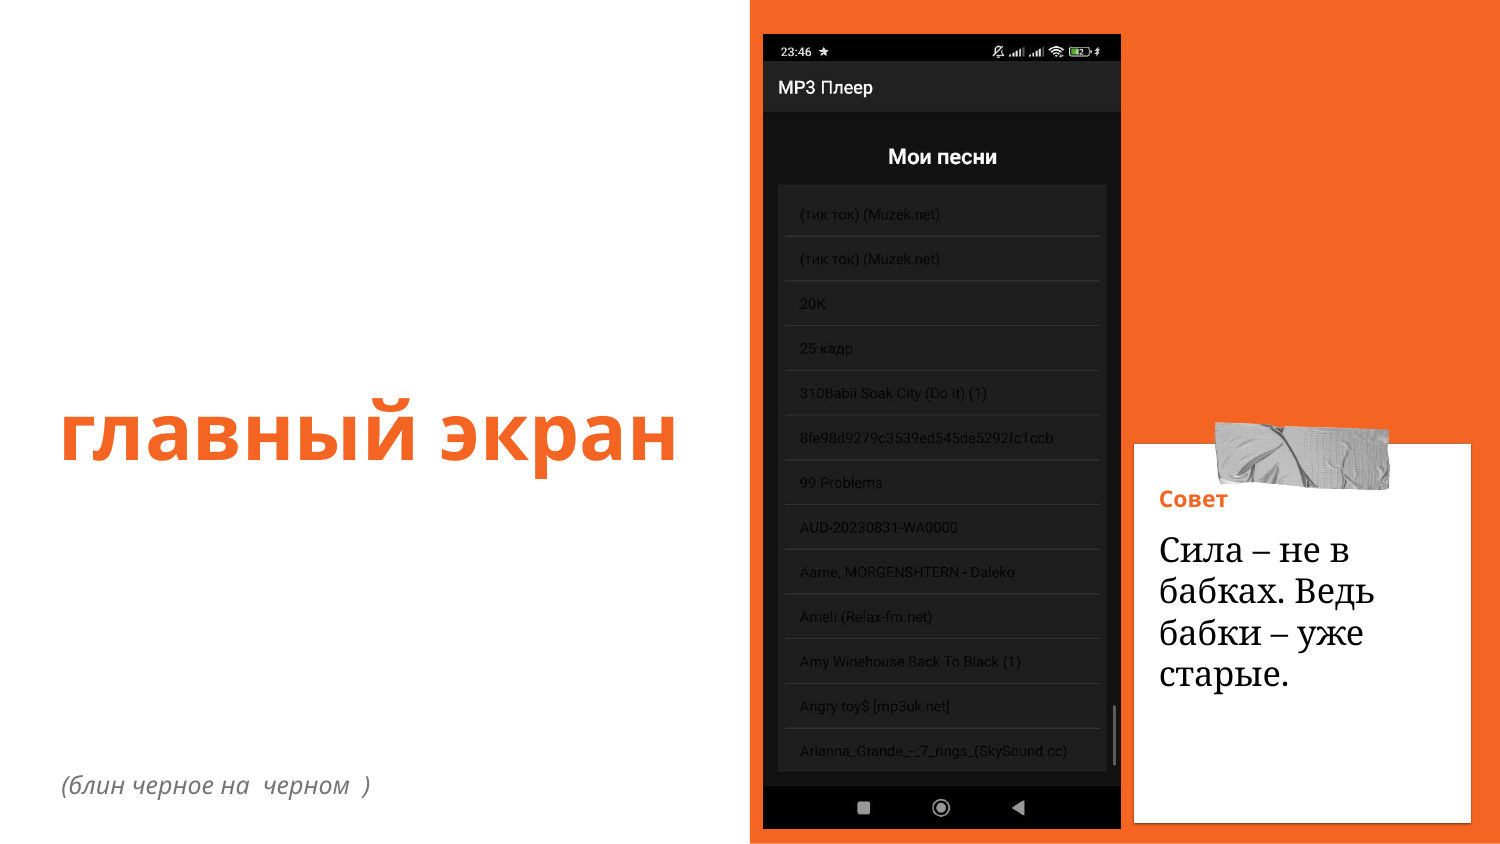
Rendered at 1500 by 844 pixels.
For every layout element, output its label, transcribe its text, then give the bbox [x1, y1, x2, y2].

subtitle главный экран [43, 107, 708, 737]
picture [763, 34, 1484, 838]
text_box Совет Сила – не в бабках. Ведь бабки – уже старые. [1143, 469, 1461, 798]
text_box (блин черное на черном ) [46, 763, 763, 806]
